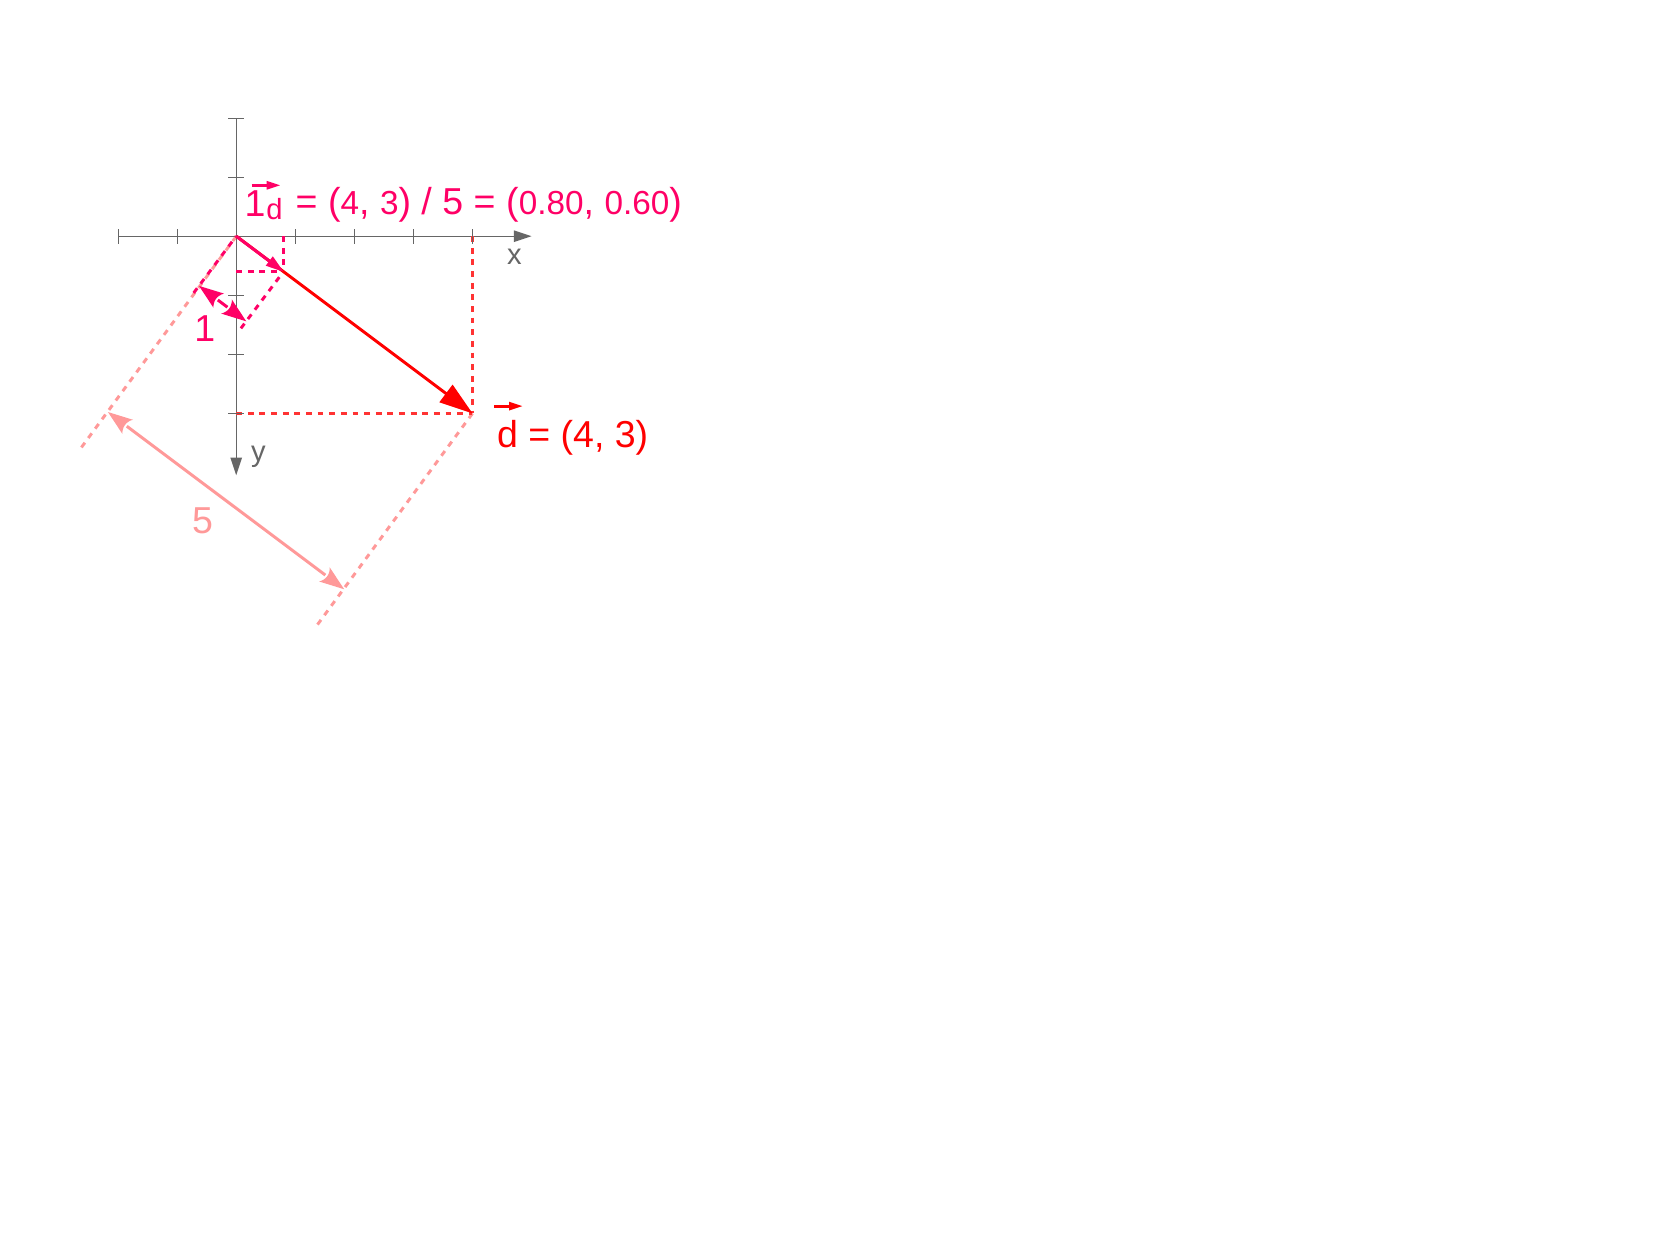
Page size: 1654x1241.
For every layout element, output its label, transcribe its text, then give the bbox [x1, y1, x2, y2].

text_box 1 [229, 178, 236, 233]
text_box d [251, 237, 295, 243]
text_box d = (4, 3) [482, 406, 689, 463]
text_box 5 [177, 492, 224, 550]
text_box = (4, 3) / 5 = (0.80, 0.60) [270, 173, 740, 231]
text_box y [236, 427, 281, 476]
text_box 1 [179, 299, 227, 357]
text_box d [296, 237, 303, 243]
text_box 1 [237, 175, 281, 233]
text_box x [492, 230, 537, 278]
text_box d [251, 231, 295, 236]
